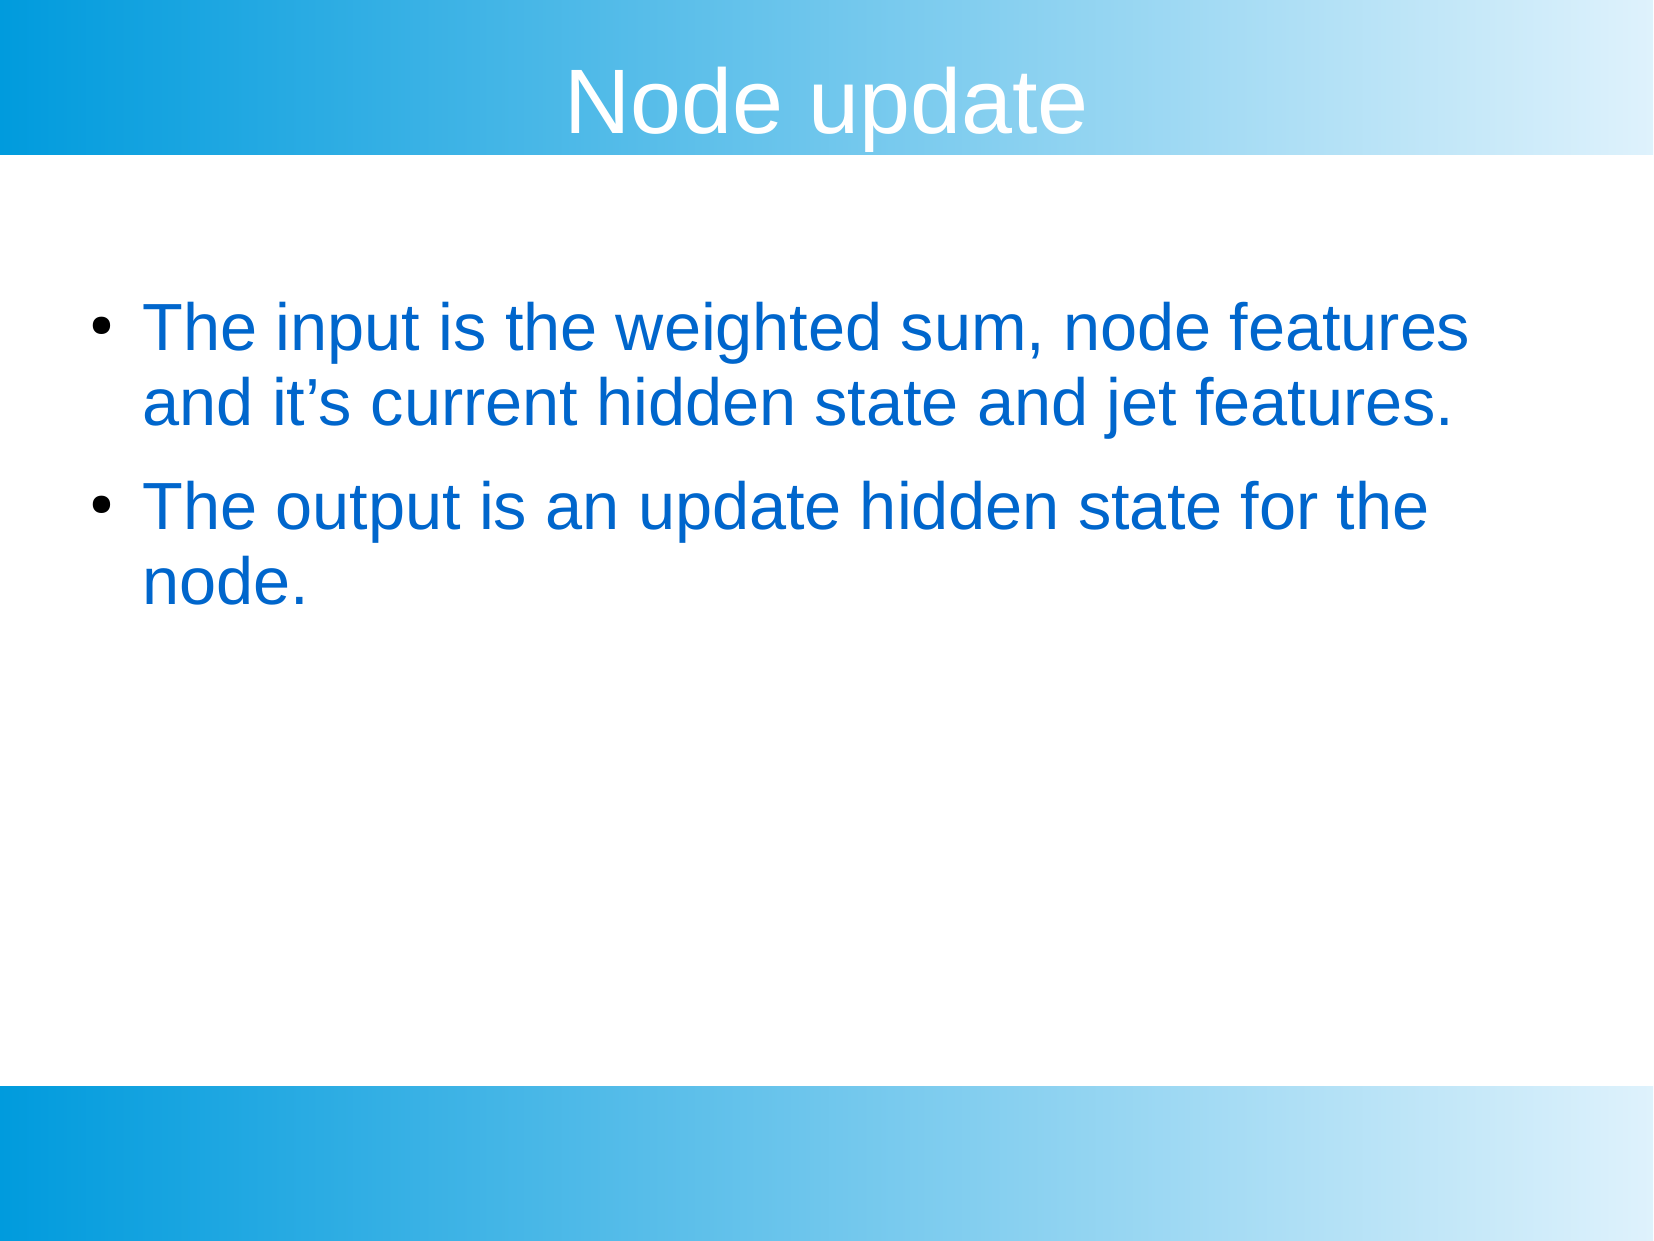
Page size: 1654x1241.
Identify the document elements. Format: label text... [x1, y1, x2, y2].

title Node update [82, 49, 1571, 155]
list The input is the weighted sum, node features and it’s current hidden state and jet features. The output is an update hidden state for the node. [71, 290, 1560, 1010]
